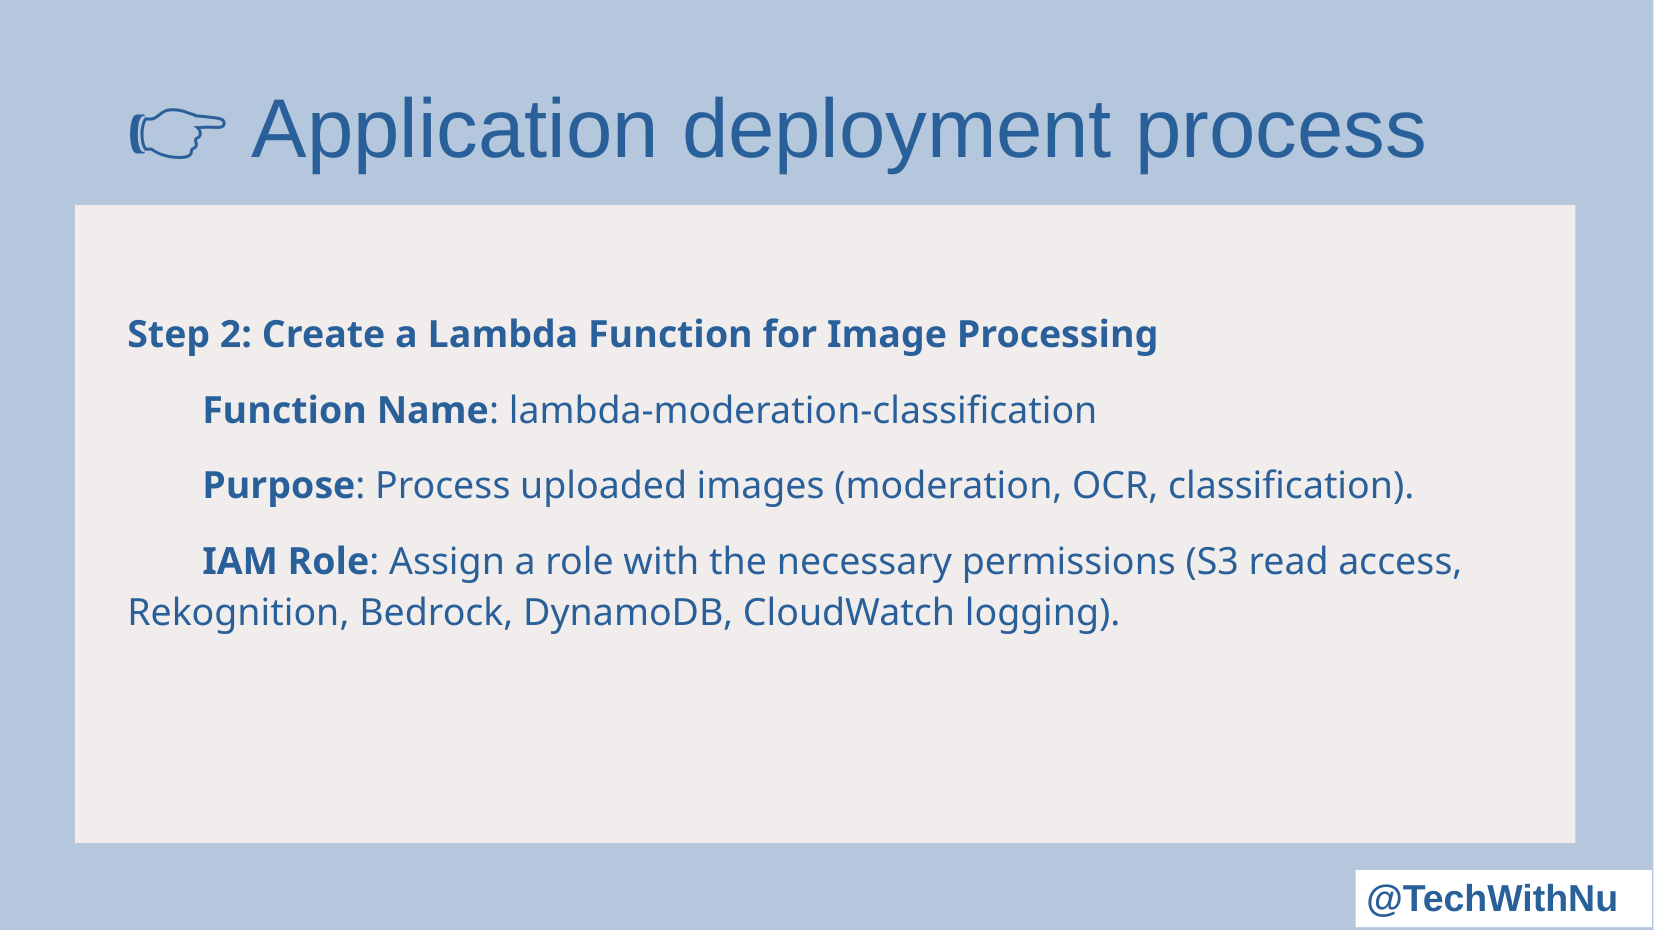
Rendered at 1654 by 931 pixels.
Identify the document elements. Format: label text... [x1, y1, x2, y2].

text_box 👉 Application deployment process [112, 75, 1576, 188]
text_box @TechWithNu [1351, 870, 1652, 931]
text_box [74, 205, 1576, 843]
text_box Step 2: Create a Lambda Function for Image Processing Function Name: lambda-moderation-classification Purpose: Process uploaded images (moderation, OCR, classification). IAM Role: Assign a role with the necessary permissions (S3 read access, Rekognition, Bedrock, DynamoDB, CloudWatch logging). [112, 300, 1576, 788]
